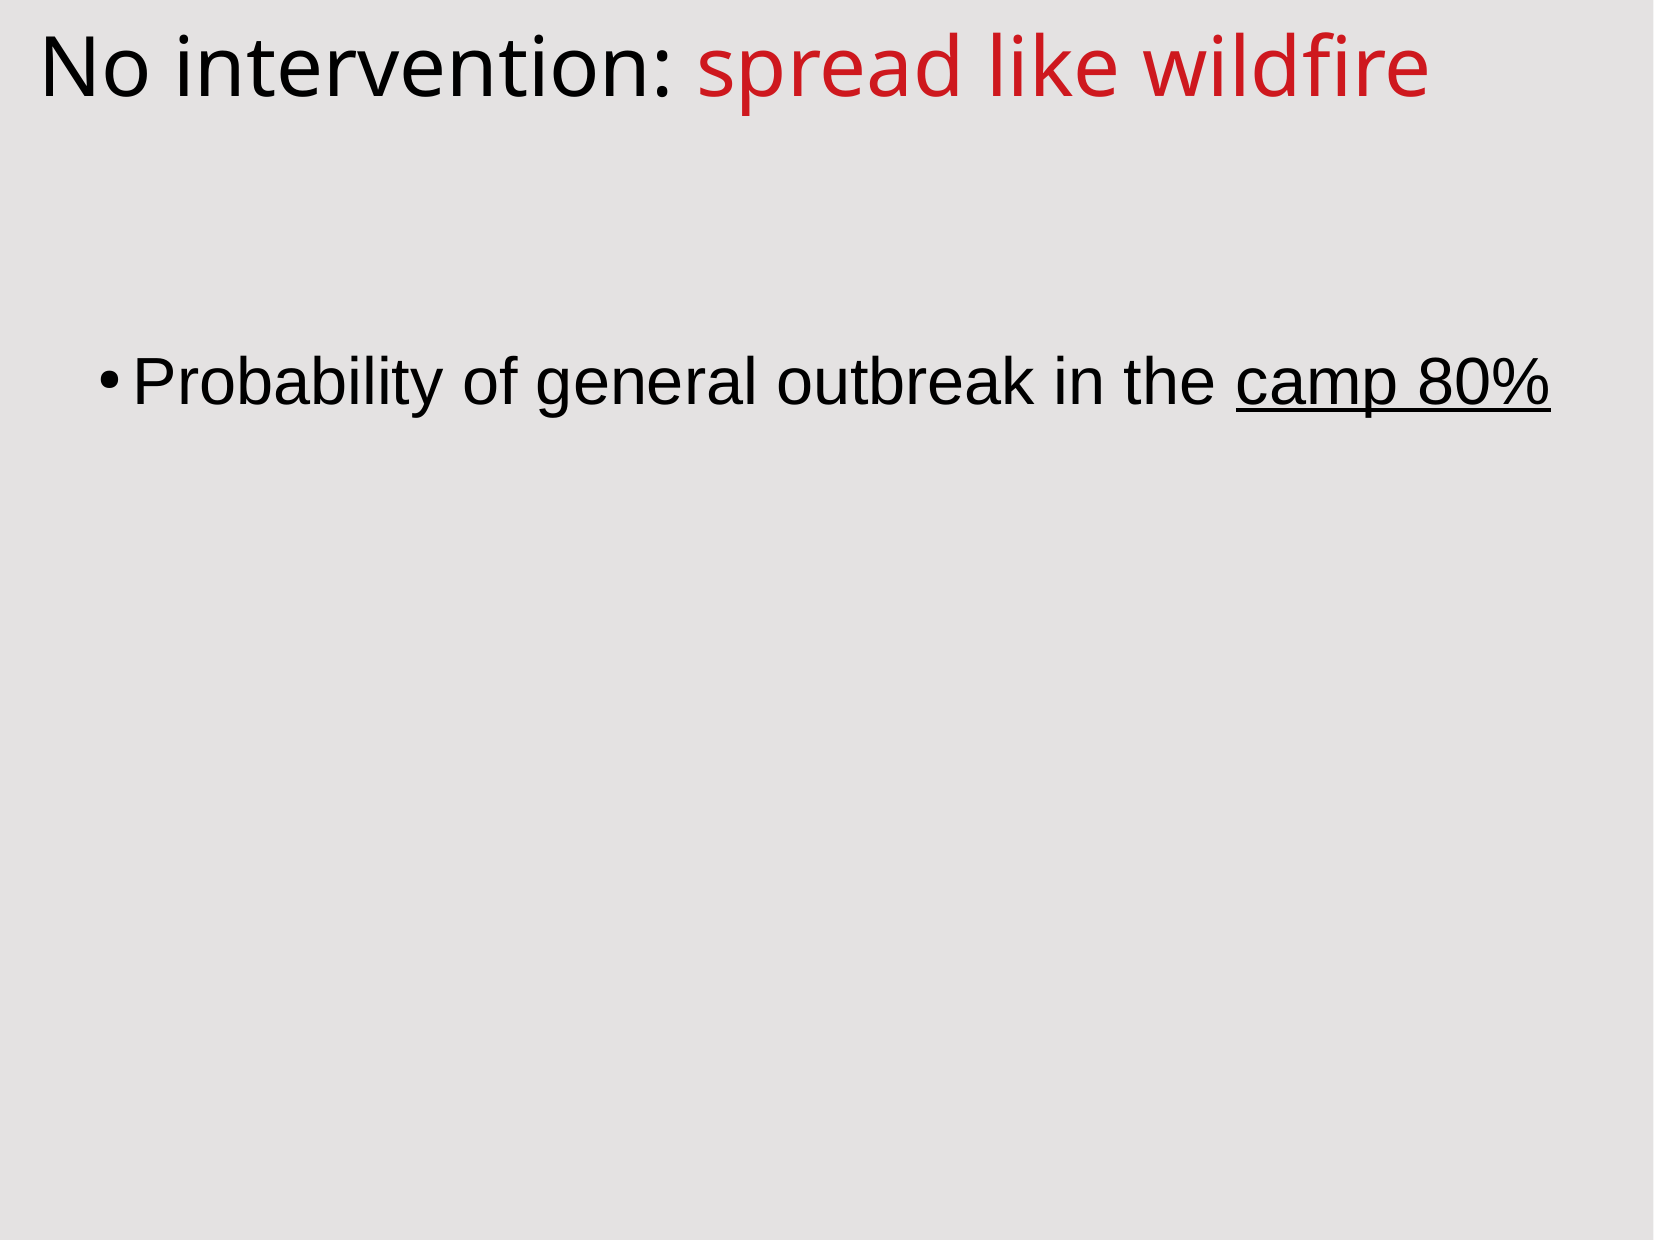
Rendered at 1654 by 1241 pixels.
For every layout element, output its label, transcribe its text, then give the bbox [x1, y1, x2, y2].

text_box Probability of general outbreak in the camp 80% [82, 336, 1654, 1085]
text_box No intervention: spread like wildfire [23, 0, 1654, 229]
